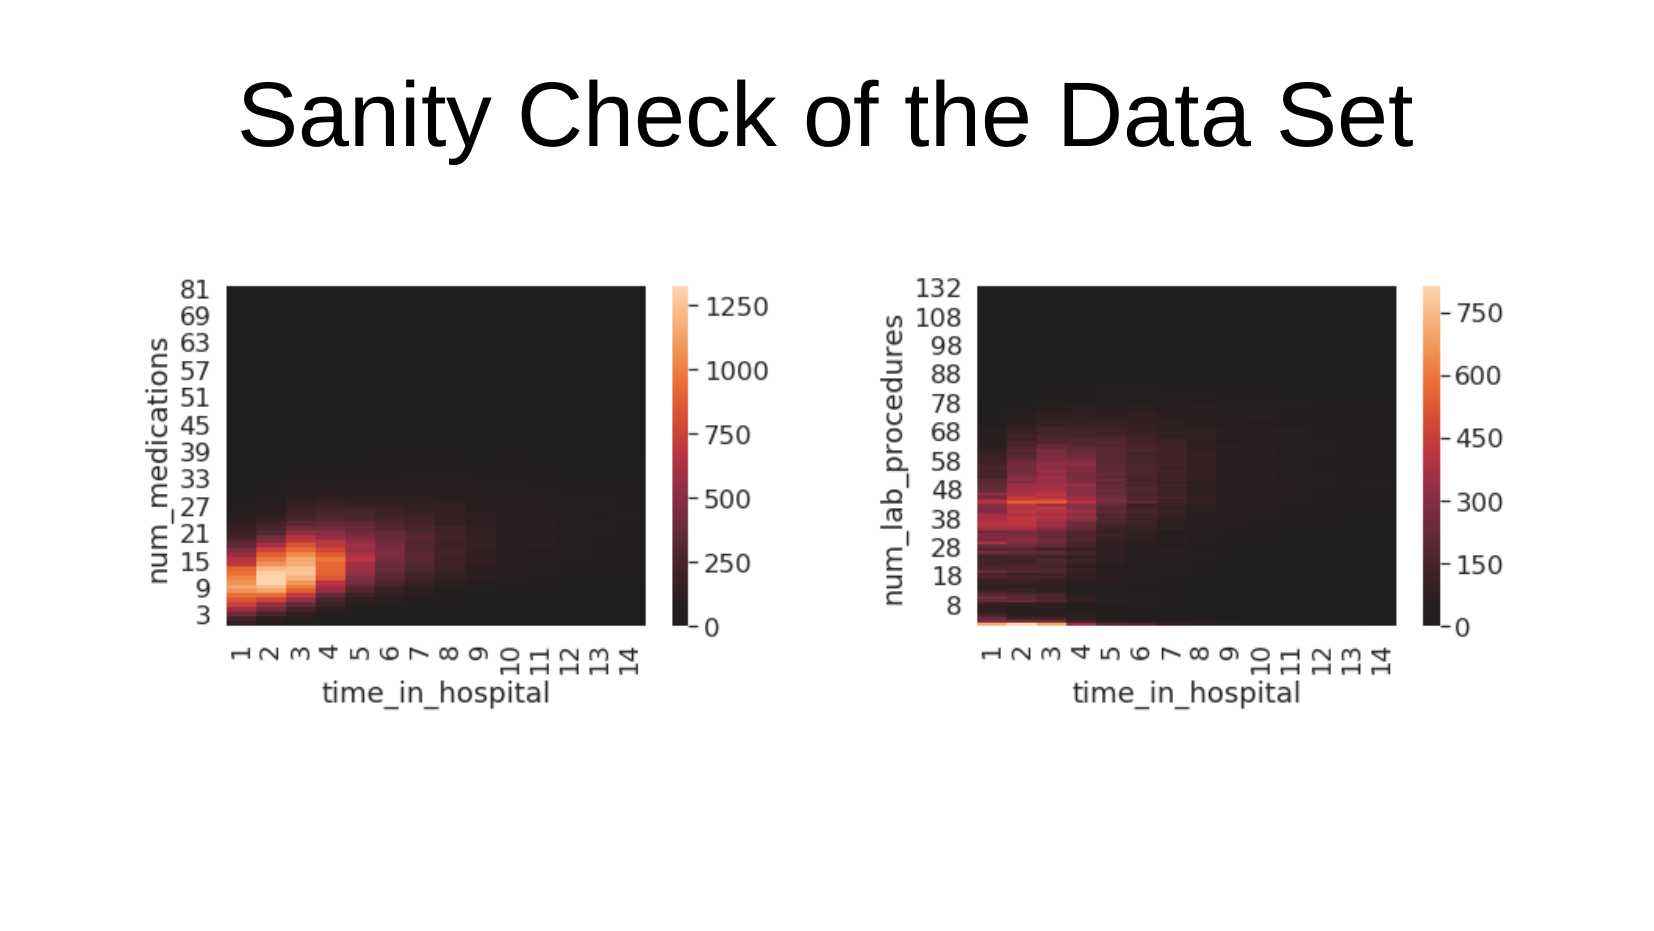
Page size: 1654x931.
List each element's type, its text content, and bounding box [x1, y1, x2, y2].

picture [133, 266, 779, 721]
title Sanity Check of the Data Set [82, 37, 1571, 193]
picture [868, 266, 1514, 721]
